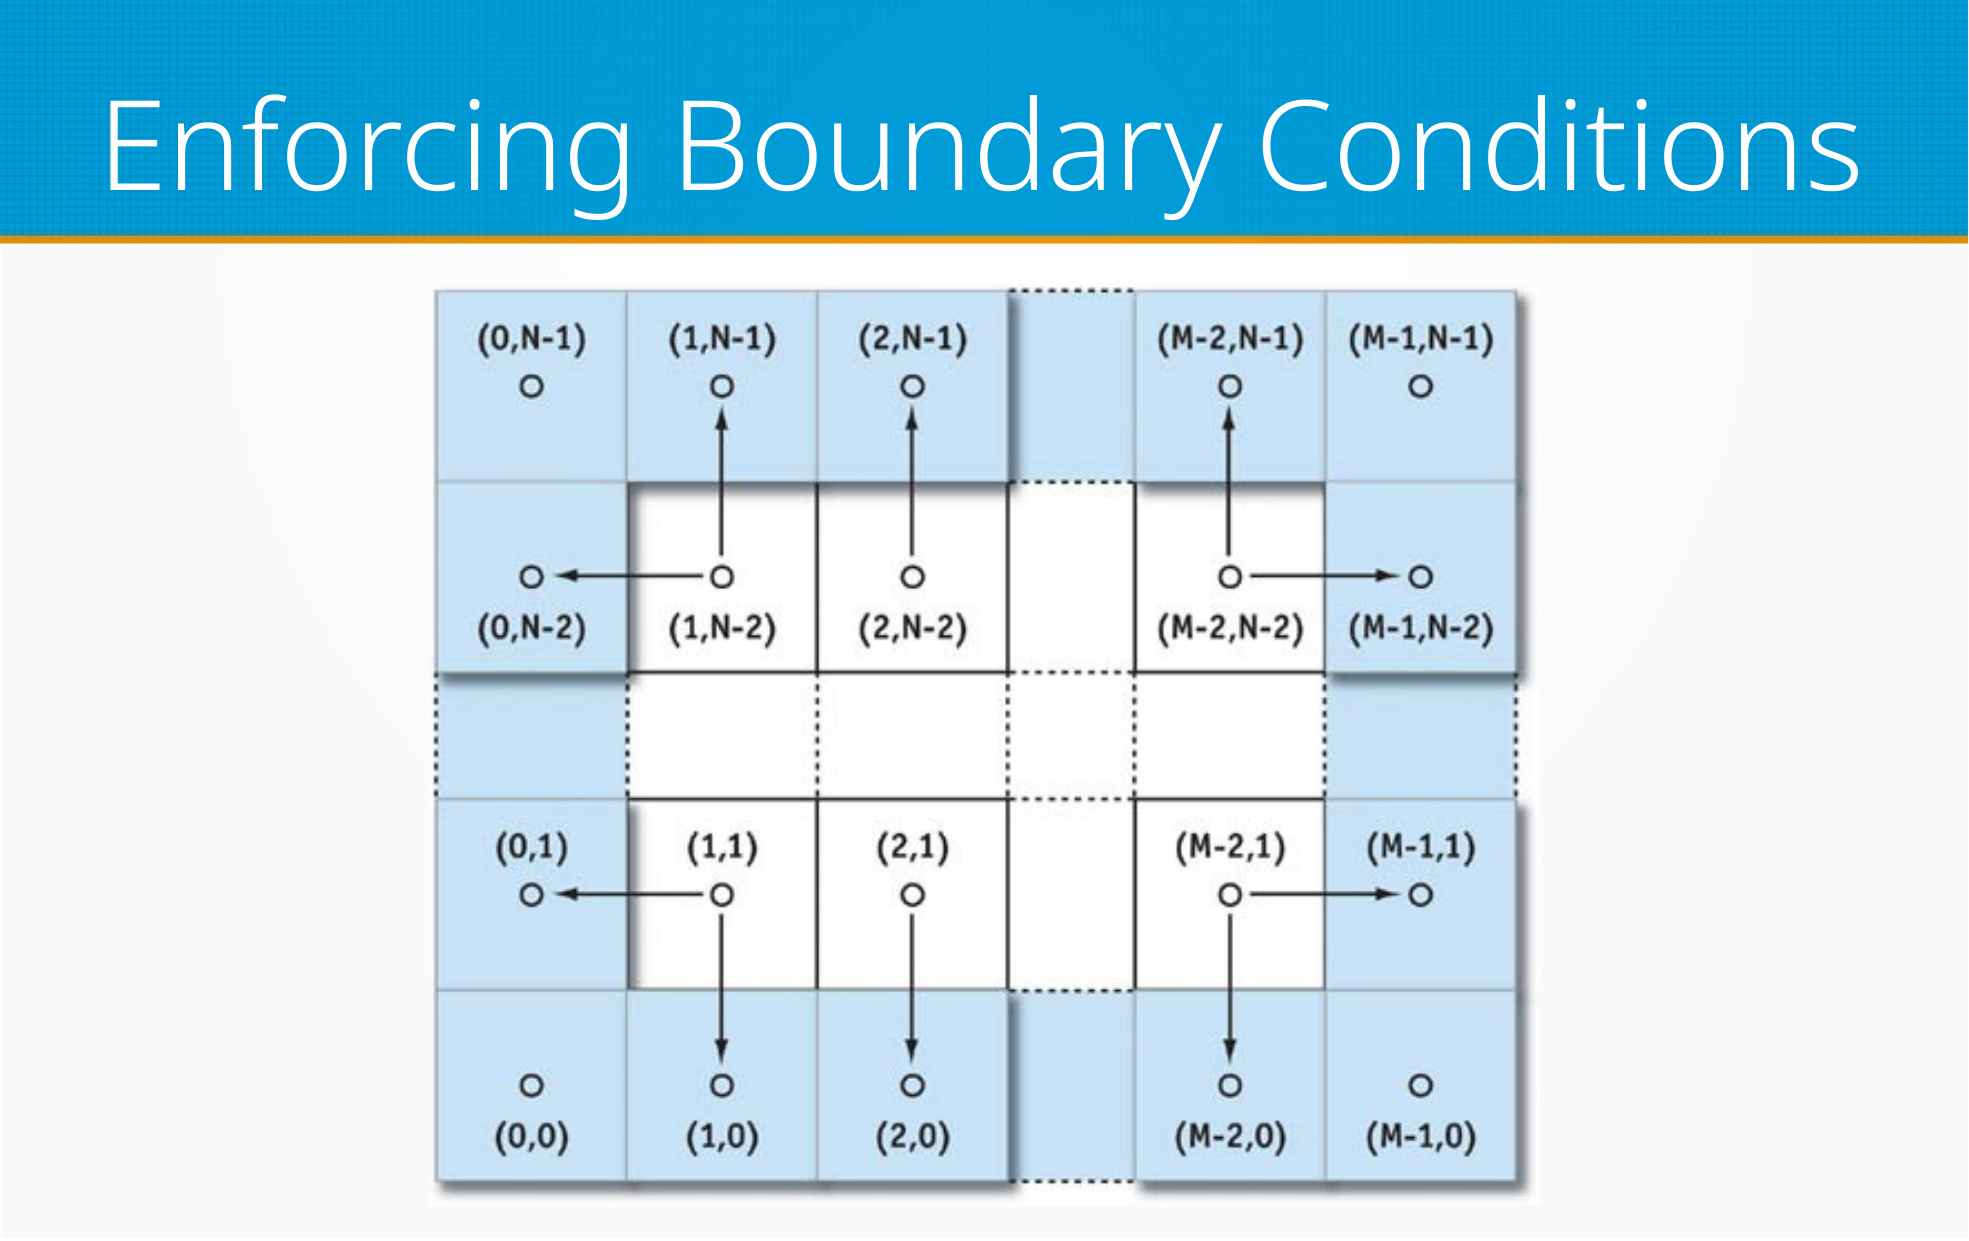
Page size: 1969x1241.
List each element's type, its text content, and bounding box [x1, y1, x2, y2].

title Enforcing Boundary Conditions [98, 19, 1870, 228]
picture [0, 233, 1969, 1241]
